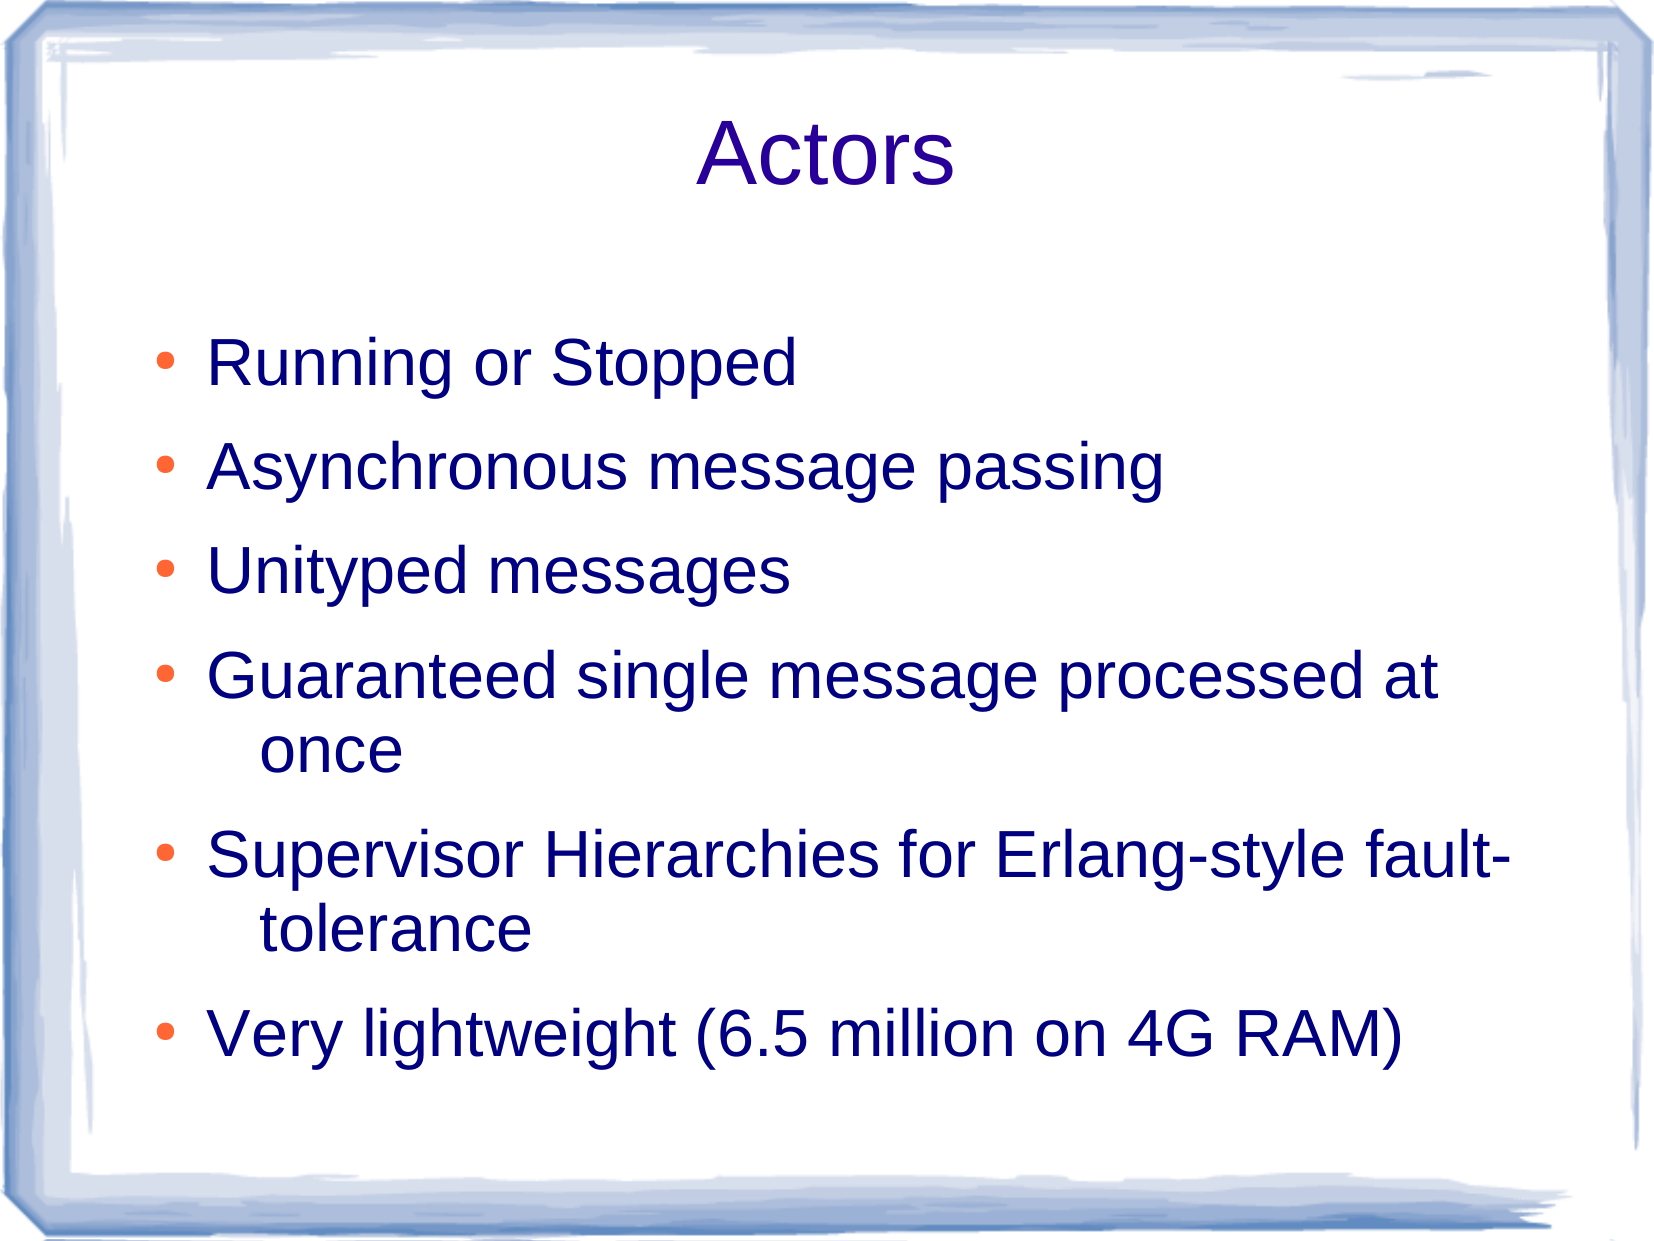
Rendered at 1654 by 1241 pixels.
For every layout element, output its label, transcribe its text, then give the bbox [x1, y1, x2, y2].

list Running or Stopped Asynchronous message passing Unityped messages Guaranteed single message processed at once Supervisor Hierarchies for Erlang-style fault-tolerance Very lightweight (6.5 million on 4G RAM) [118, 324, 1571, 1137]
title Actors [82, 56, 1571, 250]
picture [0, 0, 1654, 1241]
